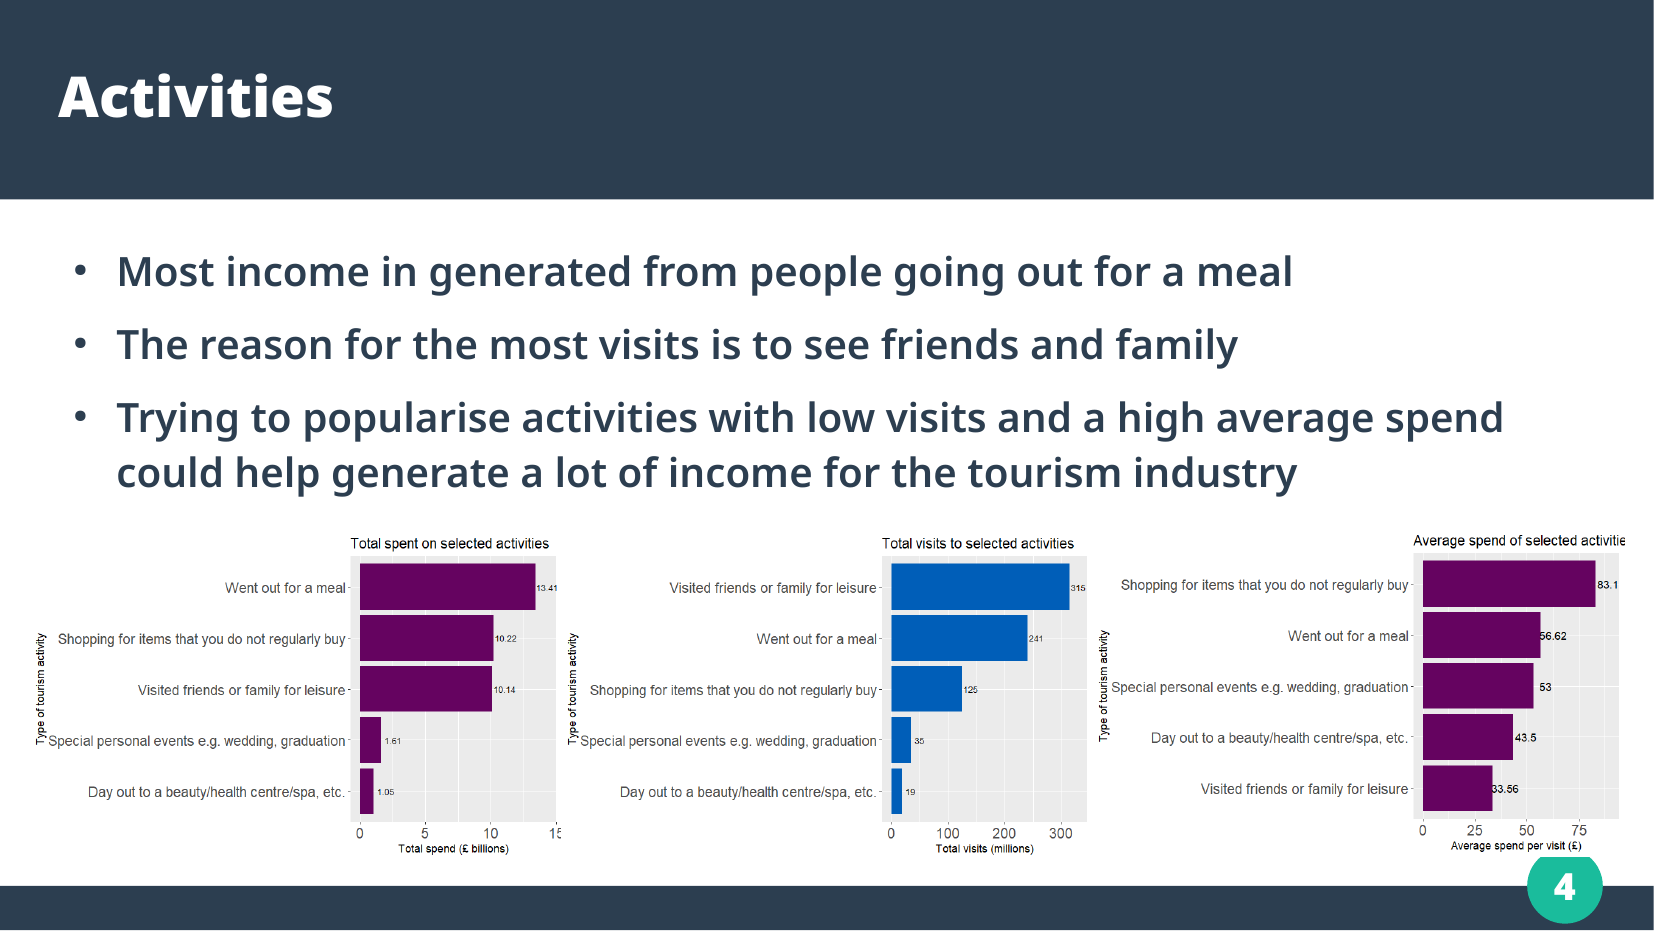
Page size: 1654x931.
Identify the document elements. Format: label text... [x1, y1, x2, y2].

picture [29, 528, 1625, 860]
list Most income in generated from people going out for a meal The reason for the most visits is to see friends and family Trying to popularise activities with low visits and a high average spend could help generate a lot of income for the tourism industry [59, 243, 1595, 502]
title Activities [59, 37, 1595, 155]
